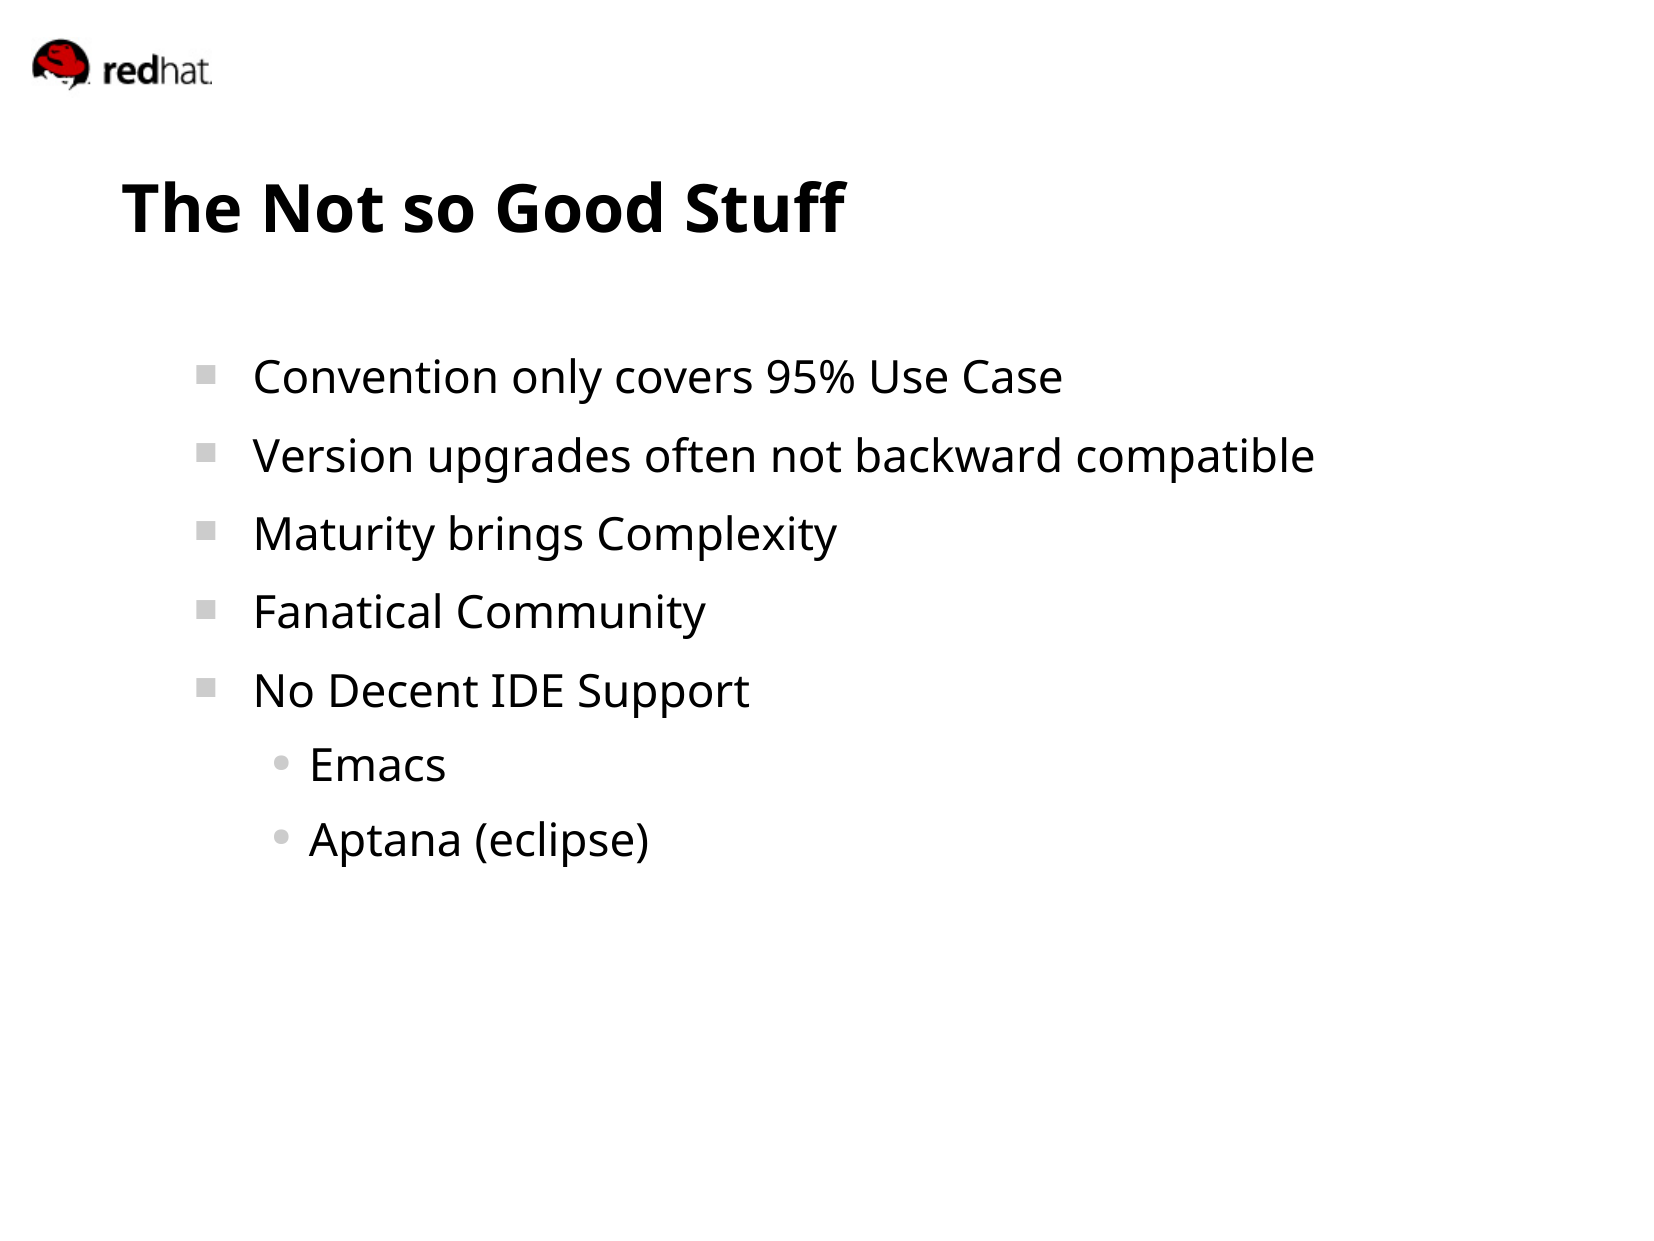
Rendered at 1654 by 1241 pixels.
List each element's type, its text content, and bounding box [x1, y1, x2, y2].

list Convention only covers 95% Use Case Version upgrades often not backward compatible Maturity brings Complexity Fanatical Community No Decent IDE Support Emacs Aptana (eclipse) [121, 344, 1534, 1127]
title The Not so Good Stuff [121, 102, 1534, 310]
picture [31, 37, 212, 98]
